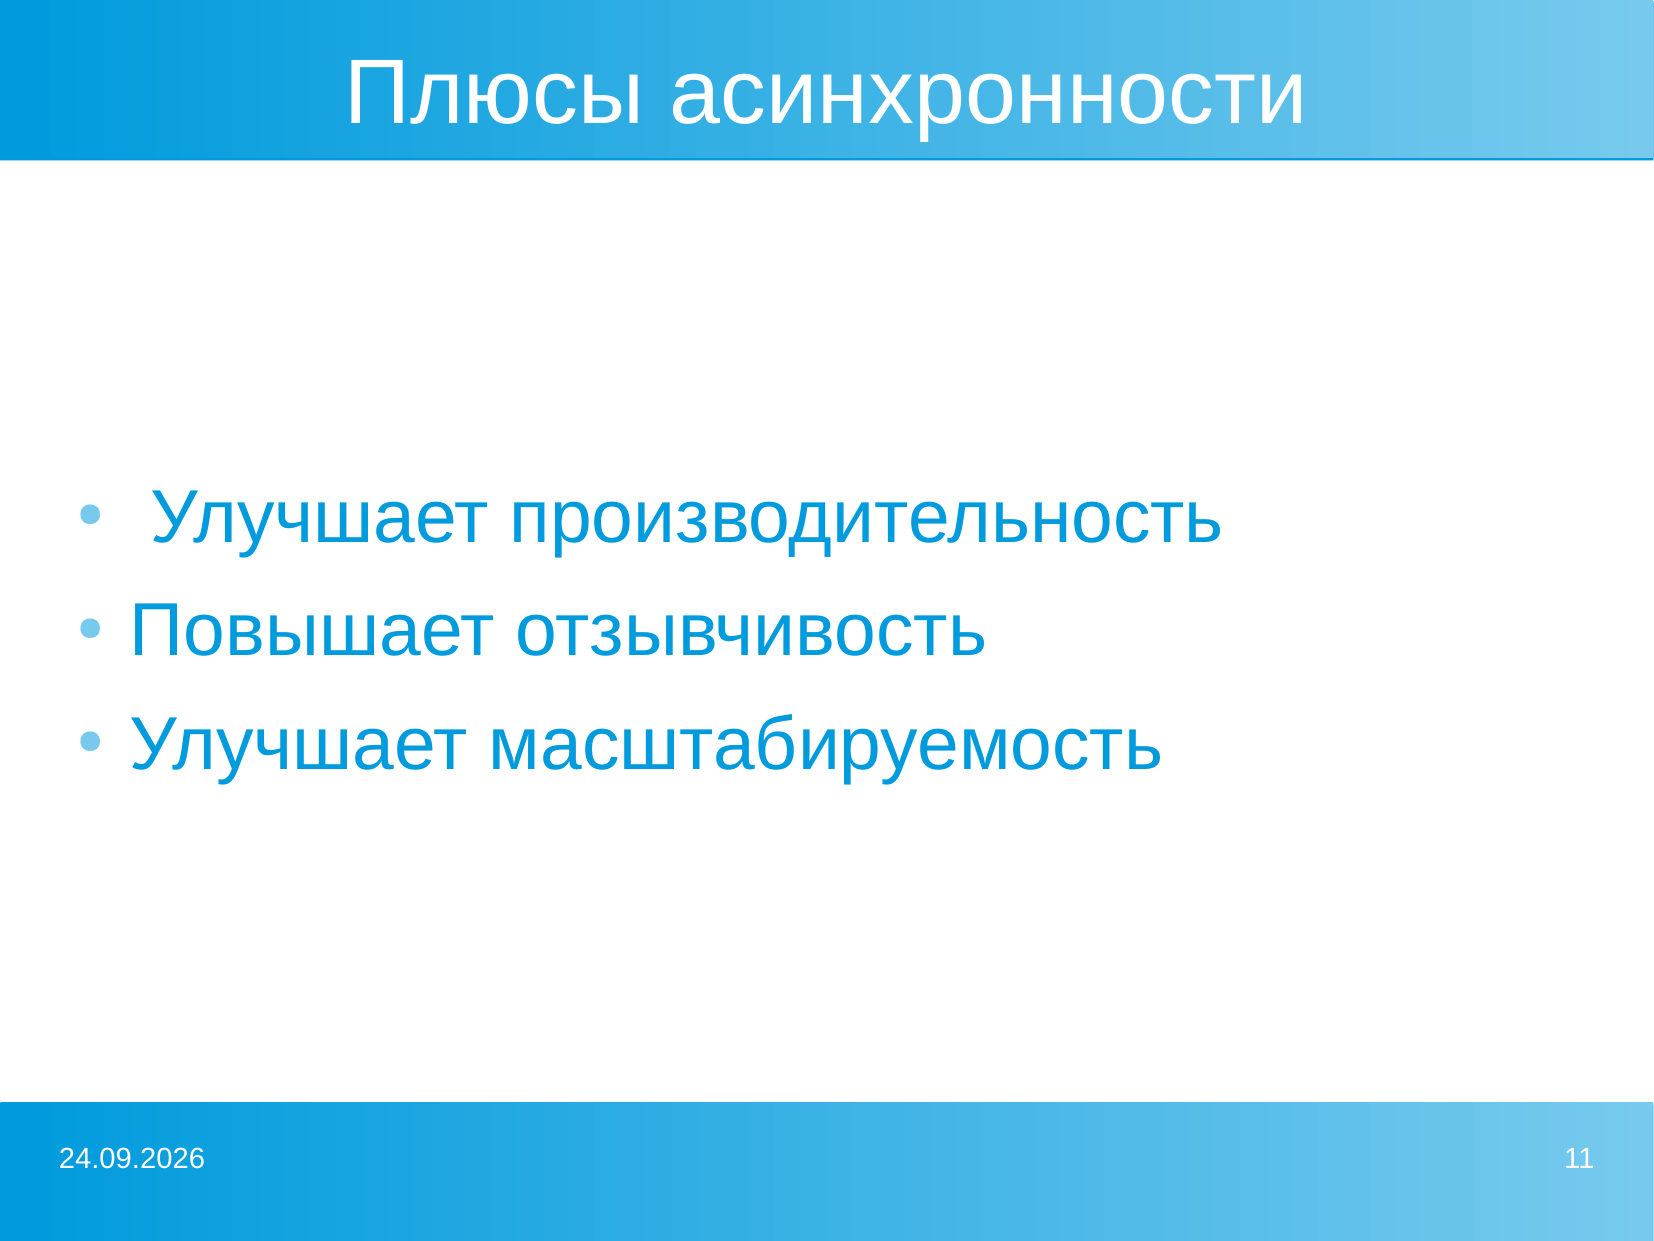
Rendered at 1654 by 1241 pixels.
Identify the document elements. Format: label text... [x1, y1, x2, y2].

list Улучшает производительность Повышает отзывчивость Улучшает масштабируемость [59, 236, 1595, 1024]
title Плюсы асинхронности [59, 39, 1595, 144]
